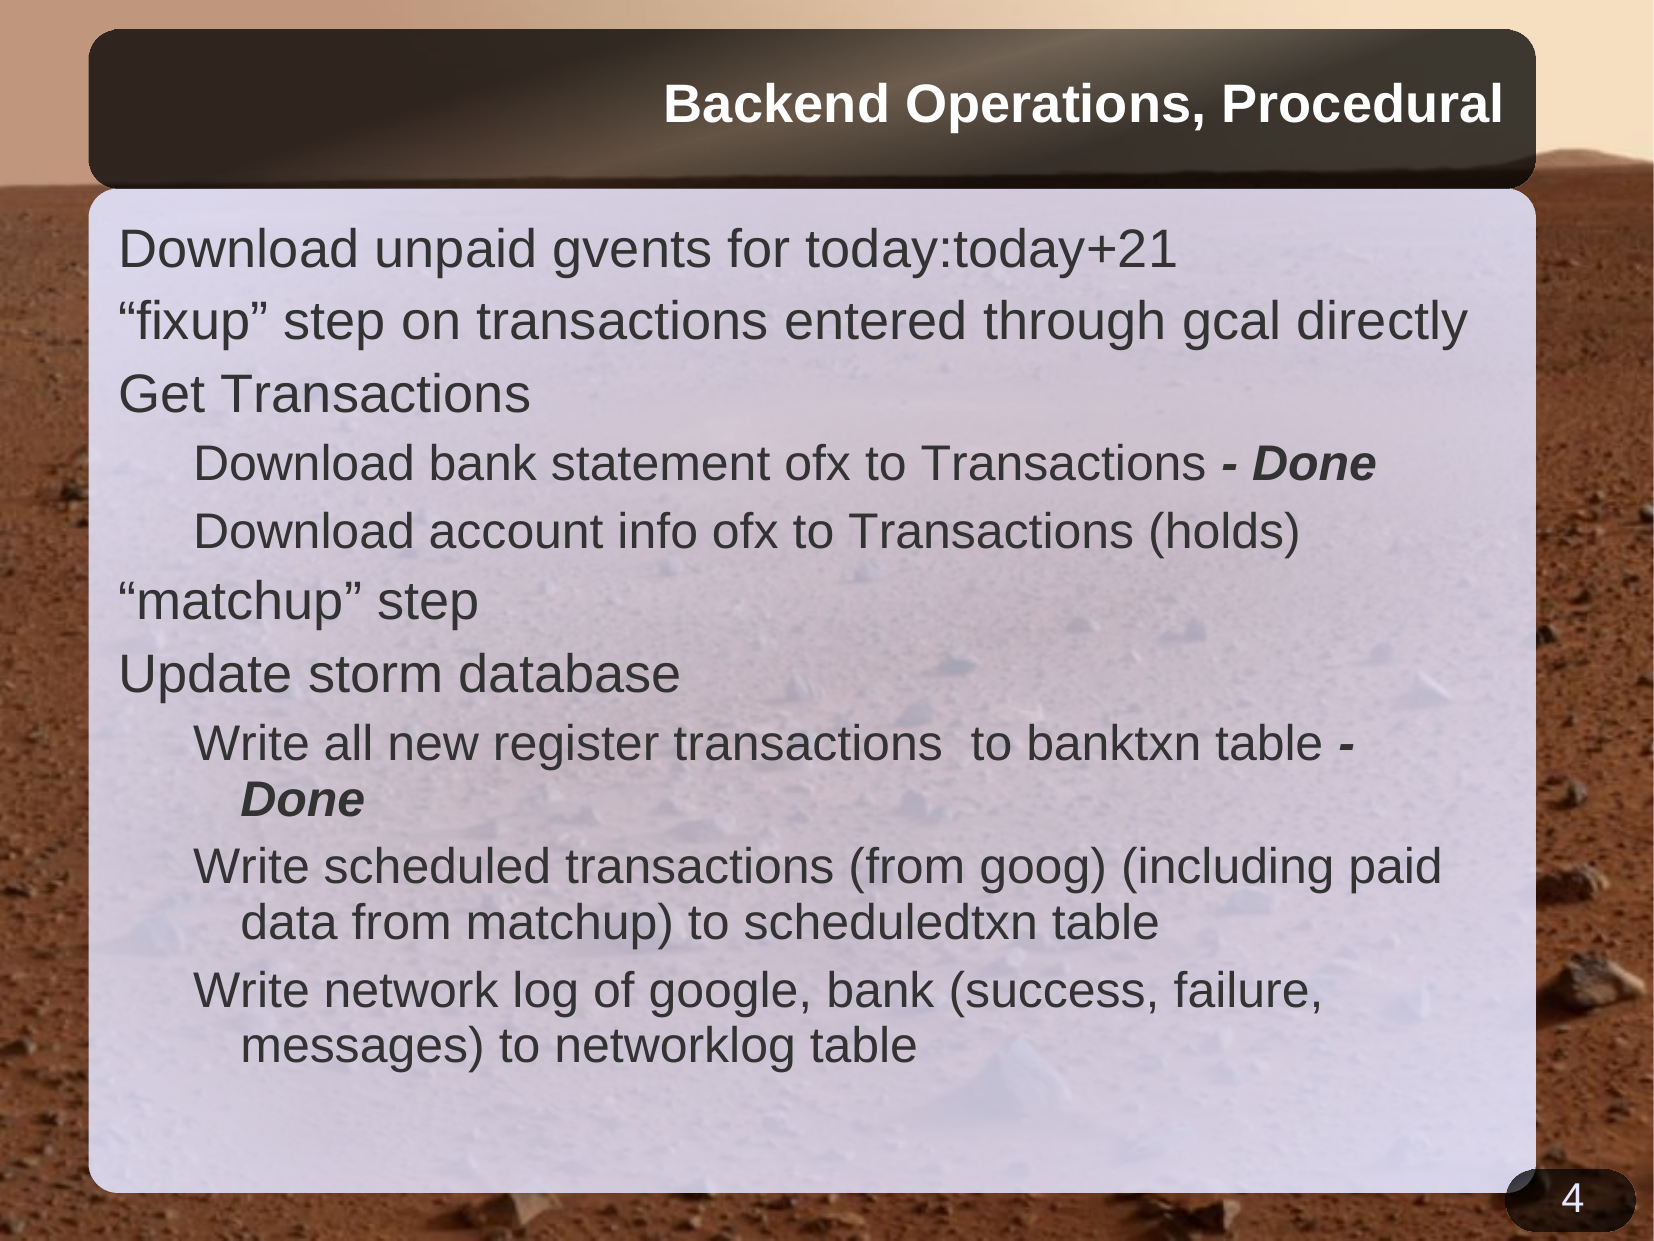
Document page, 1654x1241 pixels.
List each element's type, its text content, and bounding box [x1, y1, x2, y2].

title Backend Operations, Procedural [118, 59, 1506, 148]
picture [0, 0, 1654, 1241]
list Download unpaid gvents for today:today+21 “fixup” step on transactions entered through gcal directly Get Transactions Download bank statement ofx to Transactions - Done Download account info ofx to Transactions (holds) “matchup” step Update storm database Write all new register transactions to banktxn table - Done Write scheduled transactions (from goog) (including paid data from matchup) to scheduledtxn table Write network log of google, bank (success, failure, messages) to networklog table [118, 218, 1477, 1164]
